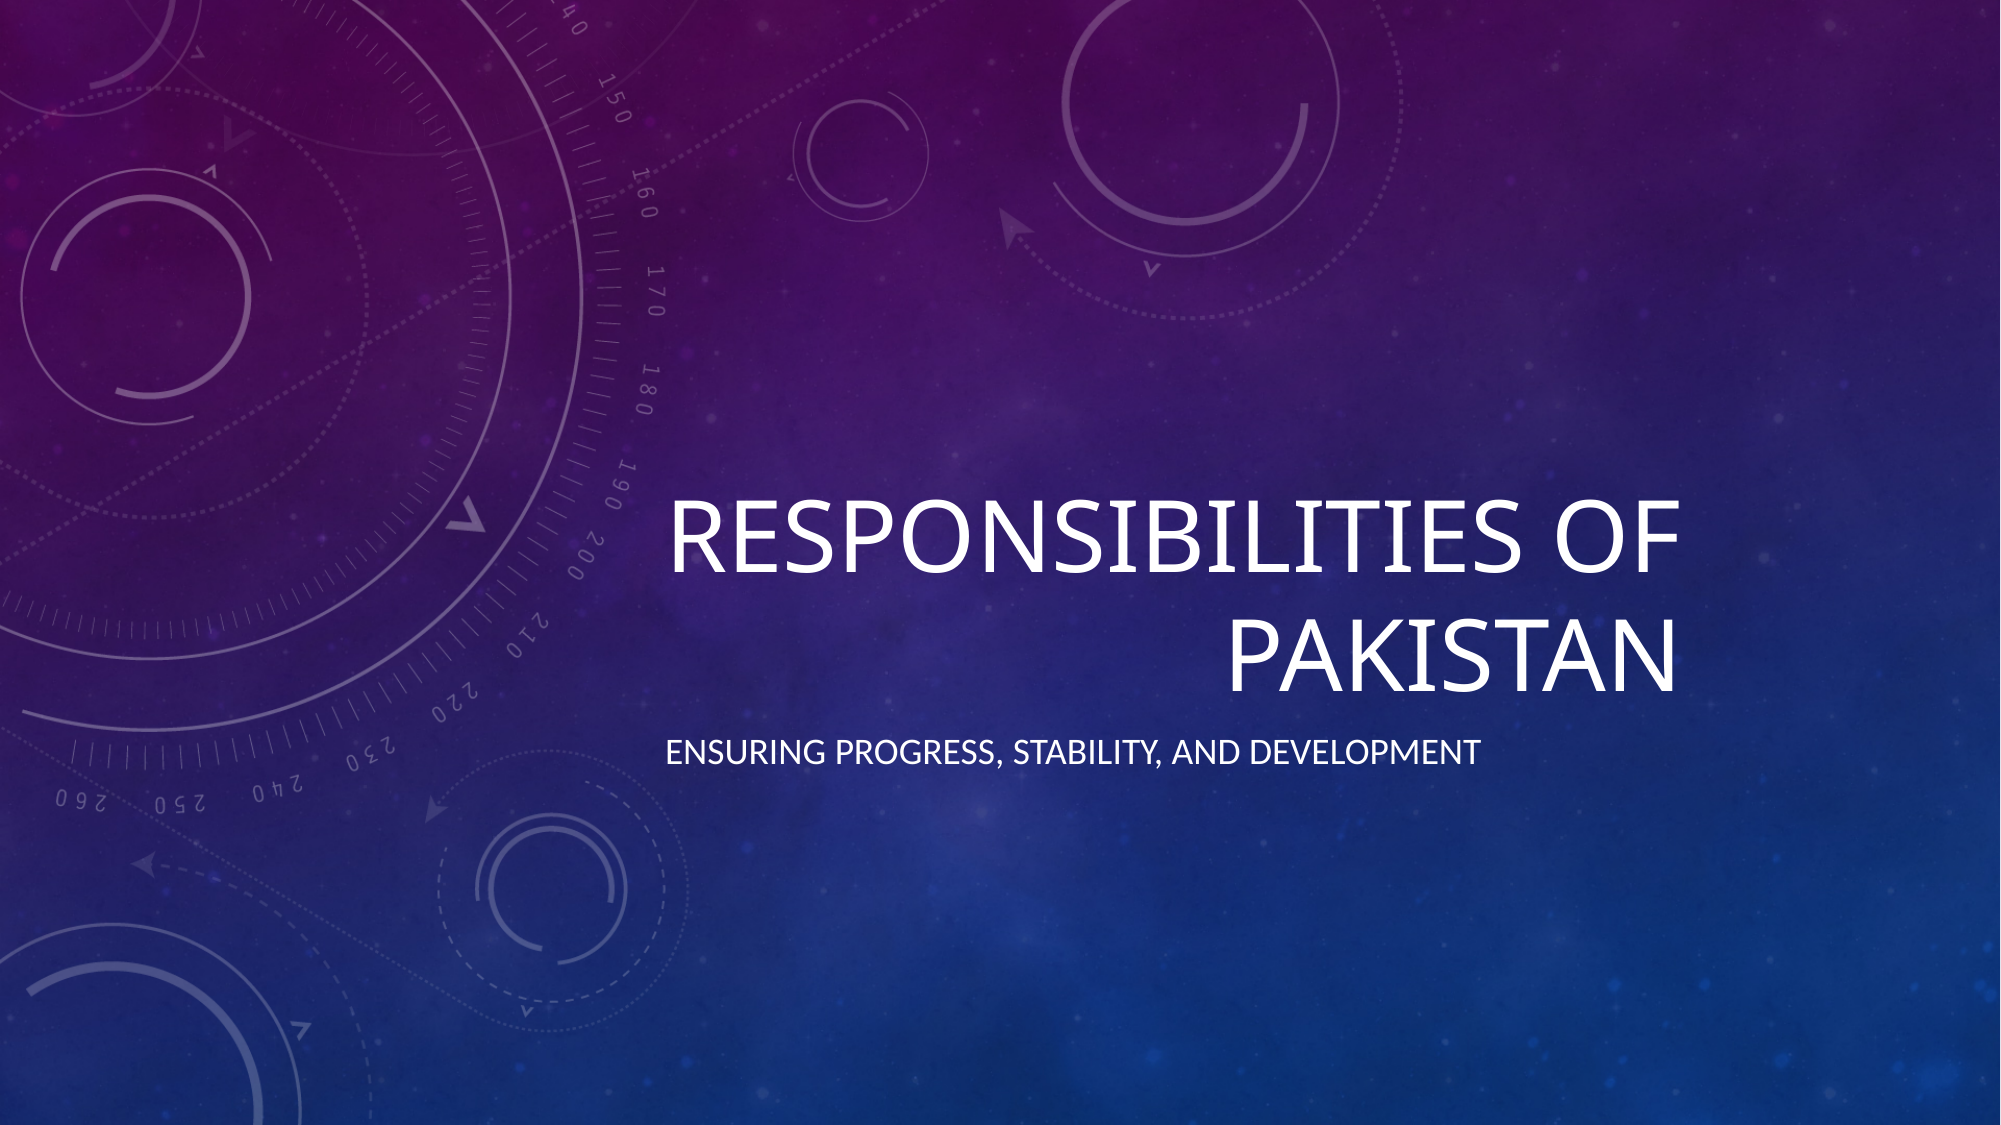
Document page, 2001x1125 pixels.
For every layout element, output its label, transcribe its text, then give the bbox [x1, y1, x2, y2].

title Responsibilities of Pakistan [650, 322, 1831, 719]
subtitle Ensuring progress, stability, and development [650, 719, 1831, 951]
